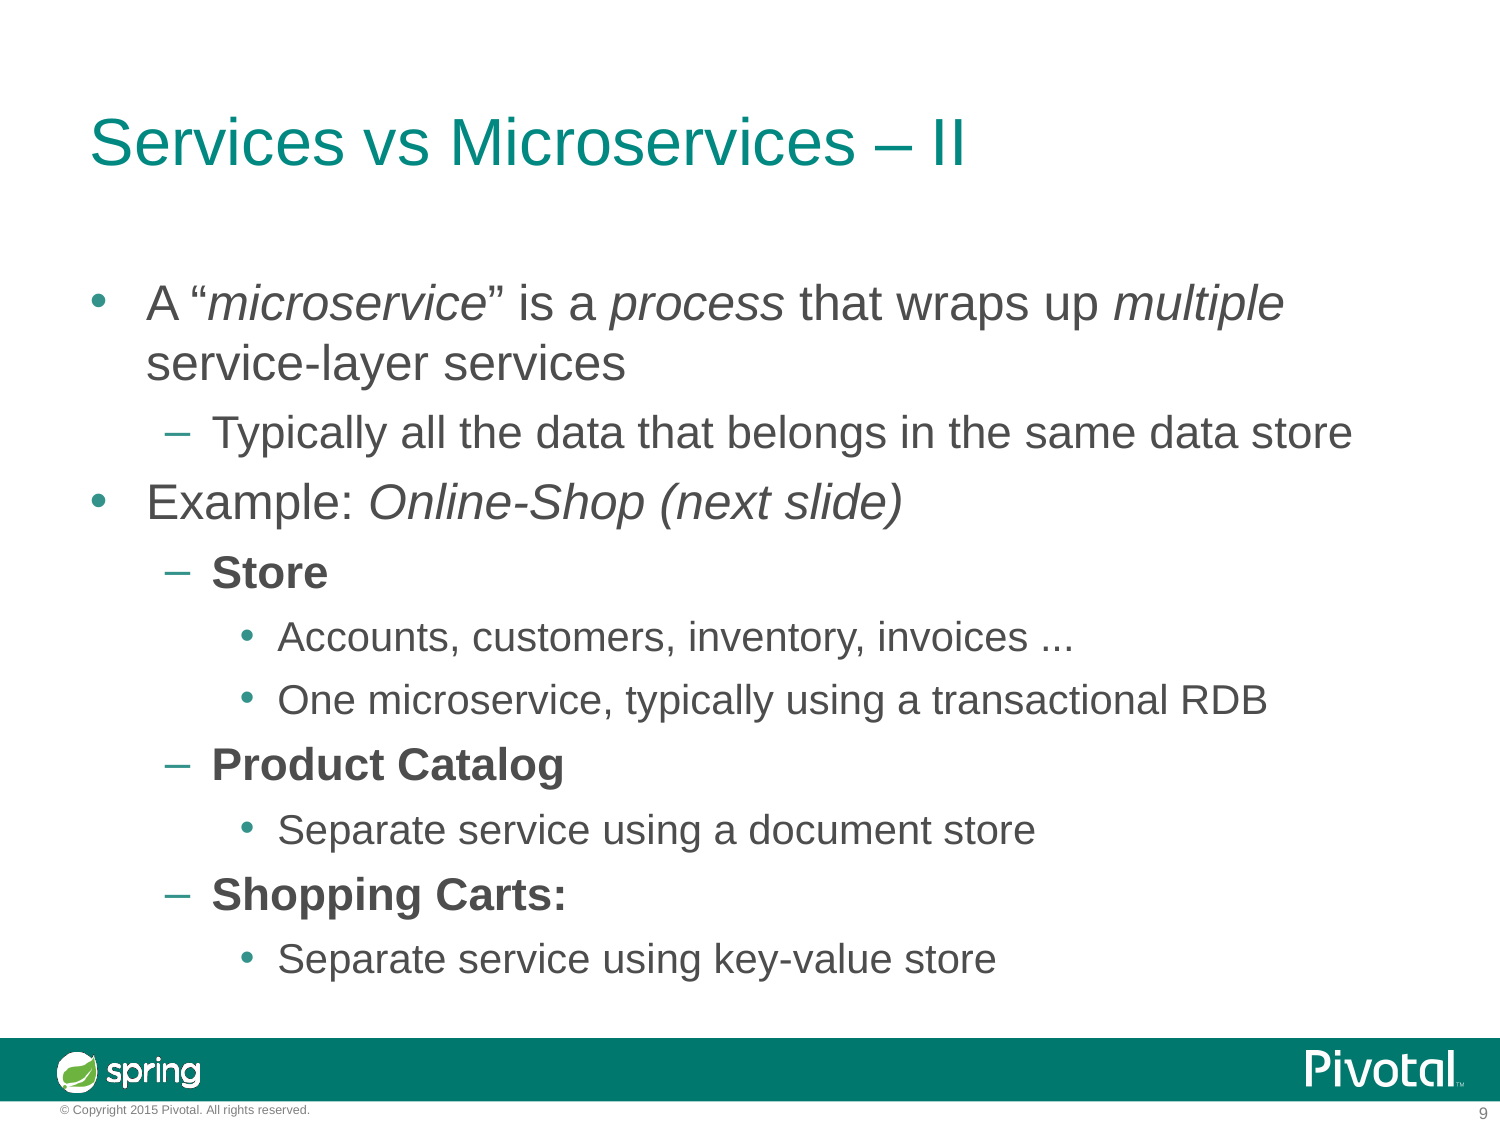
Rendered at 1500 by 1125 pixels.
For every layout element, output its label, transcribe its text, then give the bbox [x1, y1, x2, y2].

picture [1306, 1050, 1464, 1087]
title Services vs Microservices – II [75, 45, 1426, 233]
list A “microservice” is a process that wraps up multiple service-layer services Typically all the data that belongs in the same data store Example: Online-Shop (next slide) Store Accounts, customers, inventory, invoices ... One microservice, typically using a transactional RDB Product Catalog Separate service using a document store Shopping Carts: Separate service using key-value store [75, 262, 1426, 1005]
picture [32, 1041, 210, 1103]
